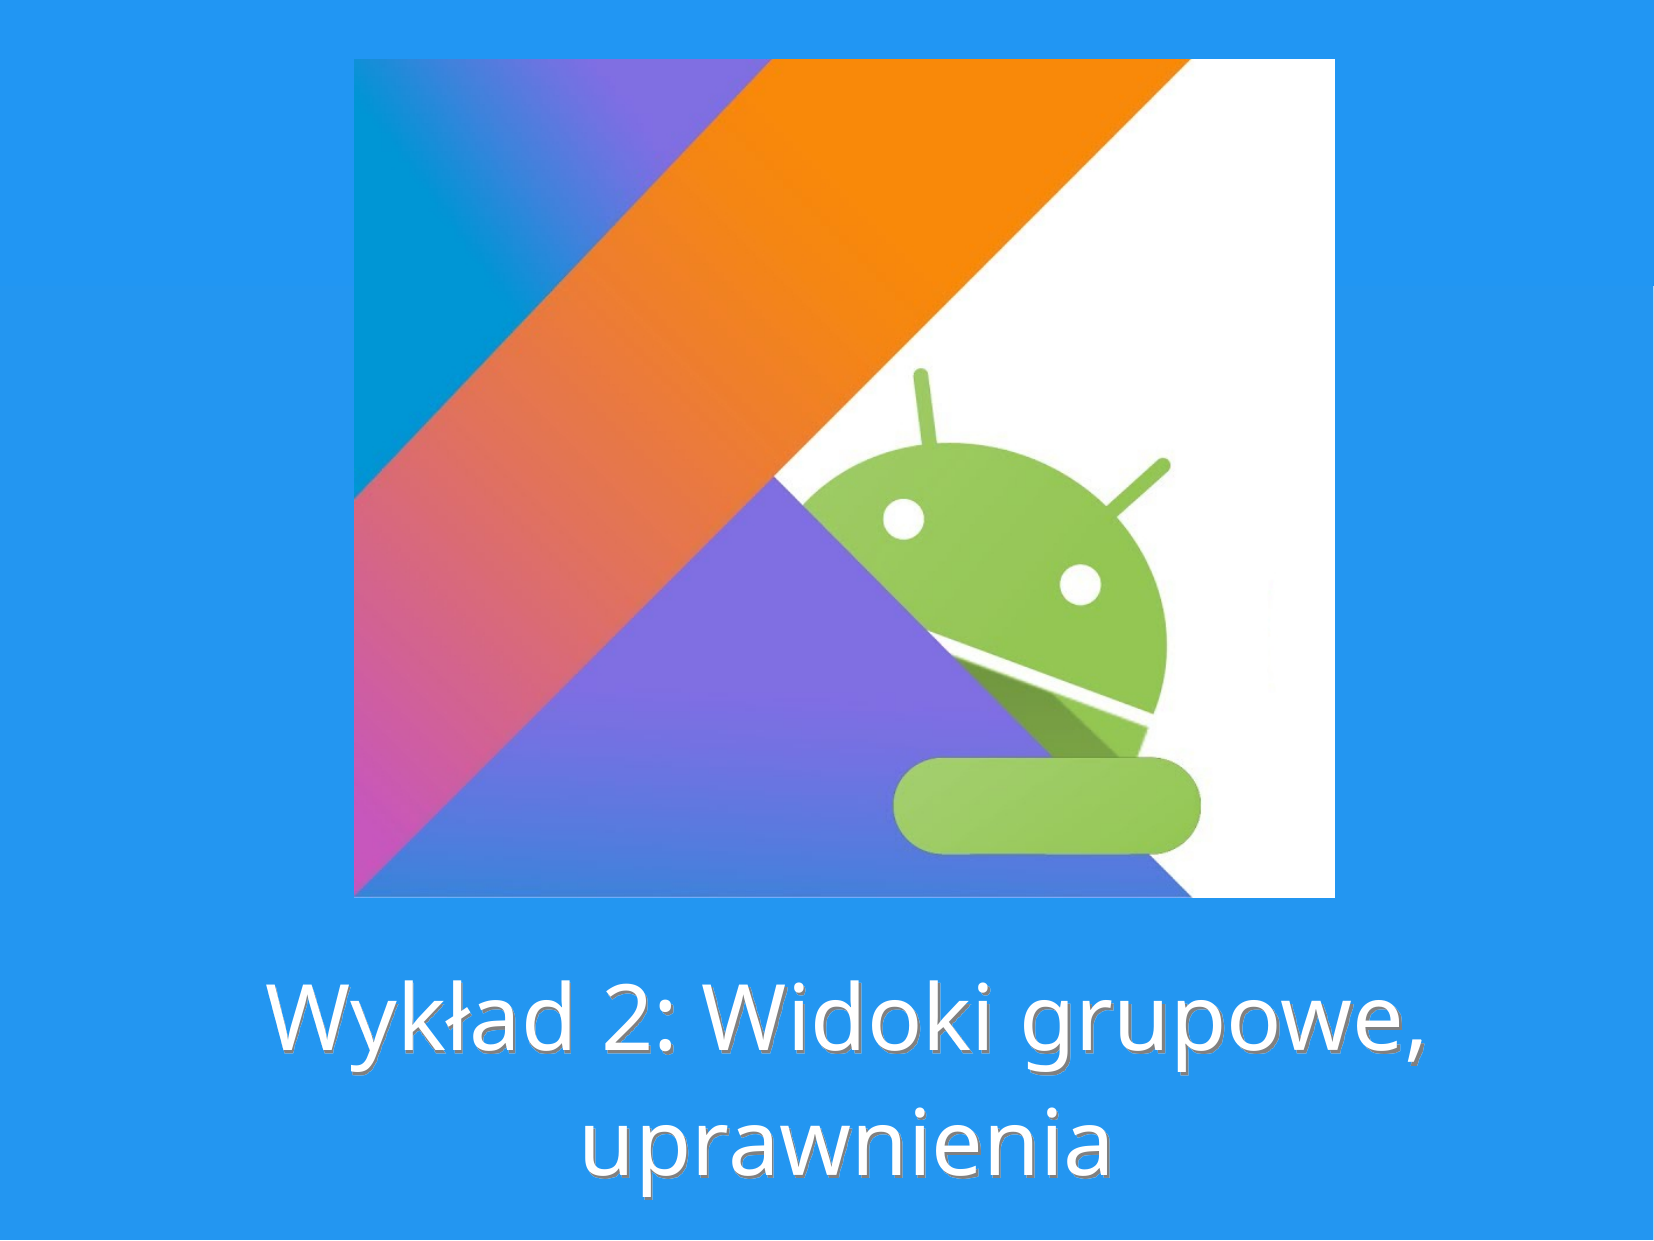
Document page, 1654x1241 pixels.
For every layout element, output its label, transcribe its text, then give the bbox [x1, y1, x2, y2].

text_box Wykład 2: Widoki grupowe, uprawnienia [225, 945, 1471, 1210]
picture [354, 59, 1335, 898]
